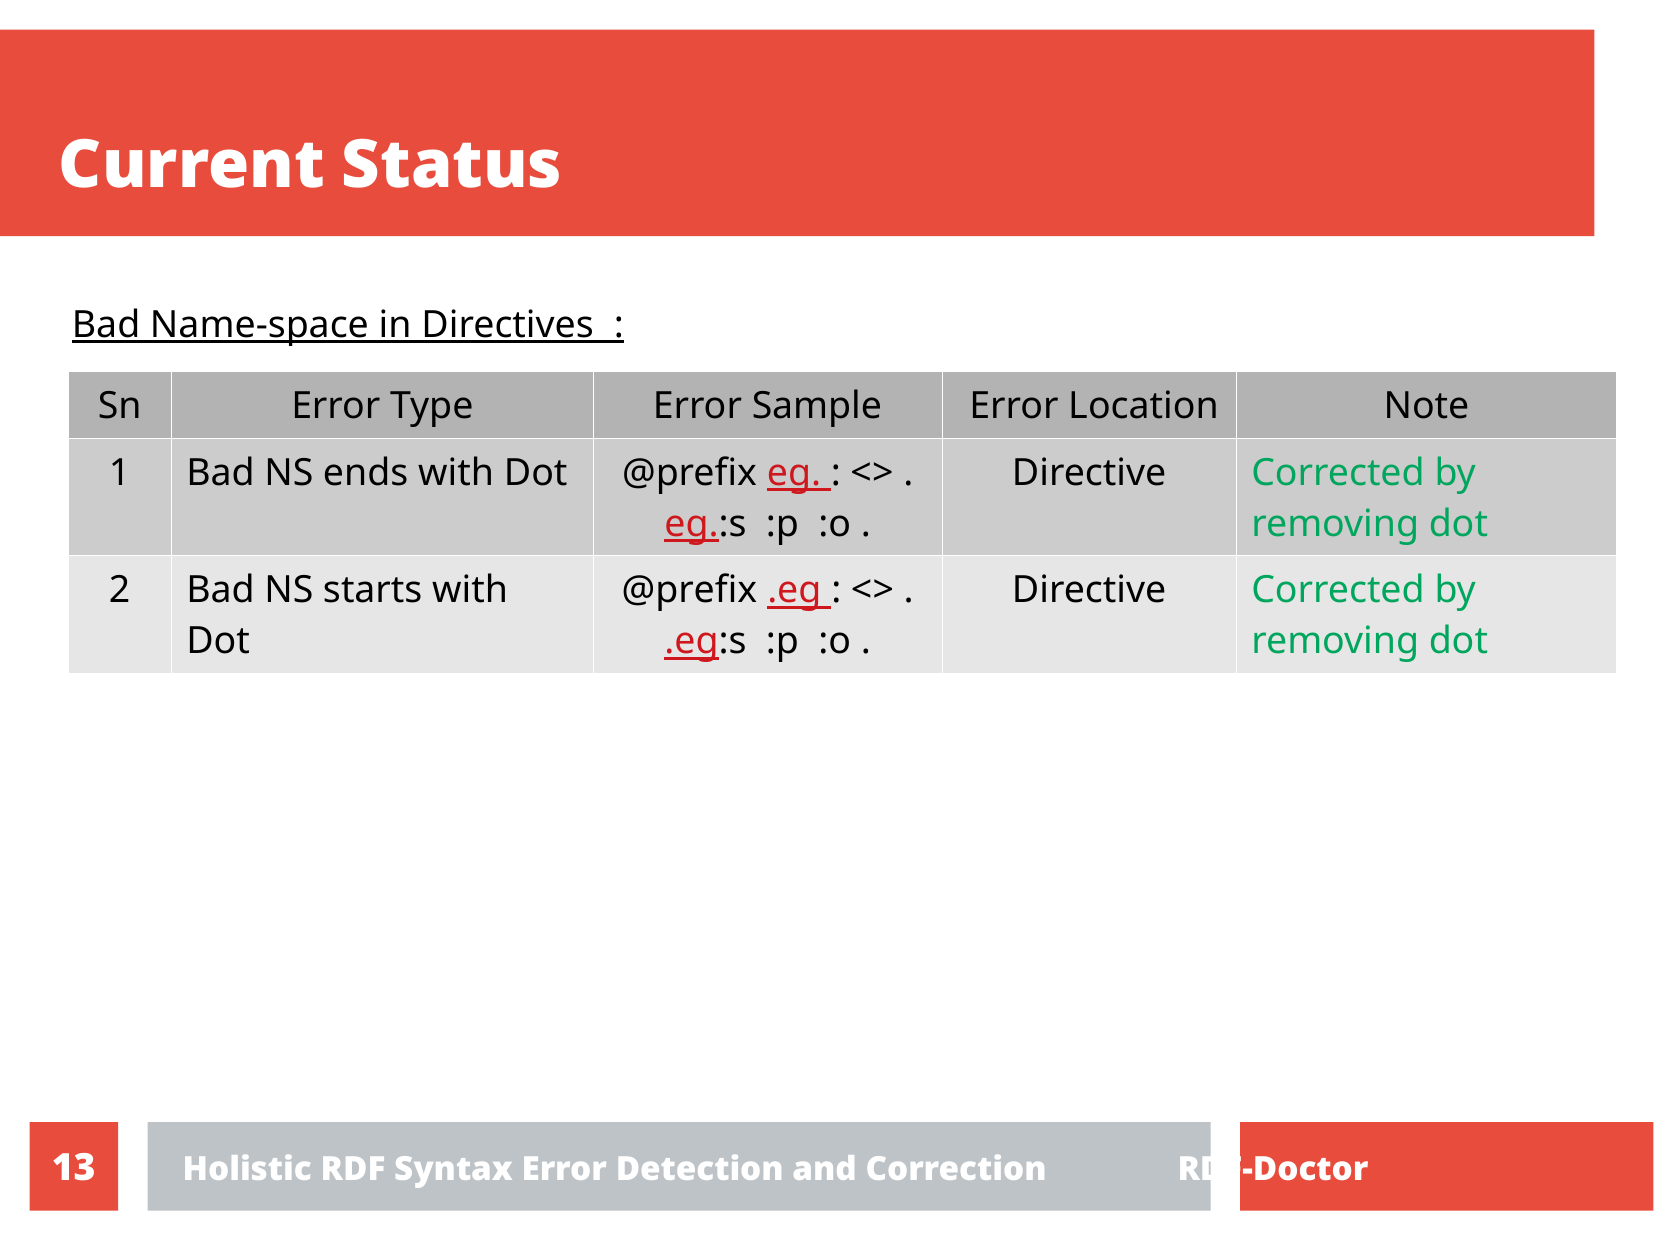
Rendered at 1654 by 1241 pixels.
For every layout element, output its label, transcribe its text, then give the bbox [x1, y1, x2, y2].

table_header Error Sample [594, 372, 942, 438]
table_cell Bad NS starts with Dot [172, 556, 593, 673]
table_cell 1 [69, 439, 171, 555]
table_header Note [1237, 372, 1616, 438]
table_cell @prefix eg. : <> . eg.:s :p :o . [594, 439, 942, 555]
table_header Error Location [943, 372, 1236, 438]
table_cell Corrected by removing dot [1237, 439, 1616, 555]
table_cell 2 [69, 556, 171, 673]
text_box Holistic RDF Syntax Error Detection and Correction RDF-Doctor [182, 1137, 1638, 1191]
table_header Error Type [172, 400, 593, 438]
table_cell @prefix .eg : <> . .eg:s :p :o . [594, 556, 942, 673]
text_box Bad Name-space in Directives : [57, 289, 760, 400]
table_header Sn [69, 400, 171, 438]
table_cell Directive [943, 439, 1236, 555]
table_cell Bad NS ends with Dot [172, 439, 593, 555]
table_cell Corrected by removing dot [1237, 556, 1616, 673]
table_cell Directive [943, 556, 1236, 673]
title Current Status [59, 59, 1595, 207]
